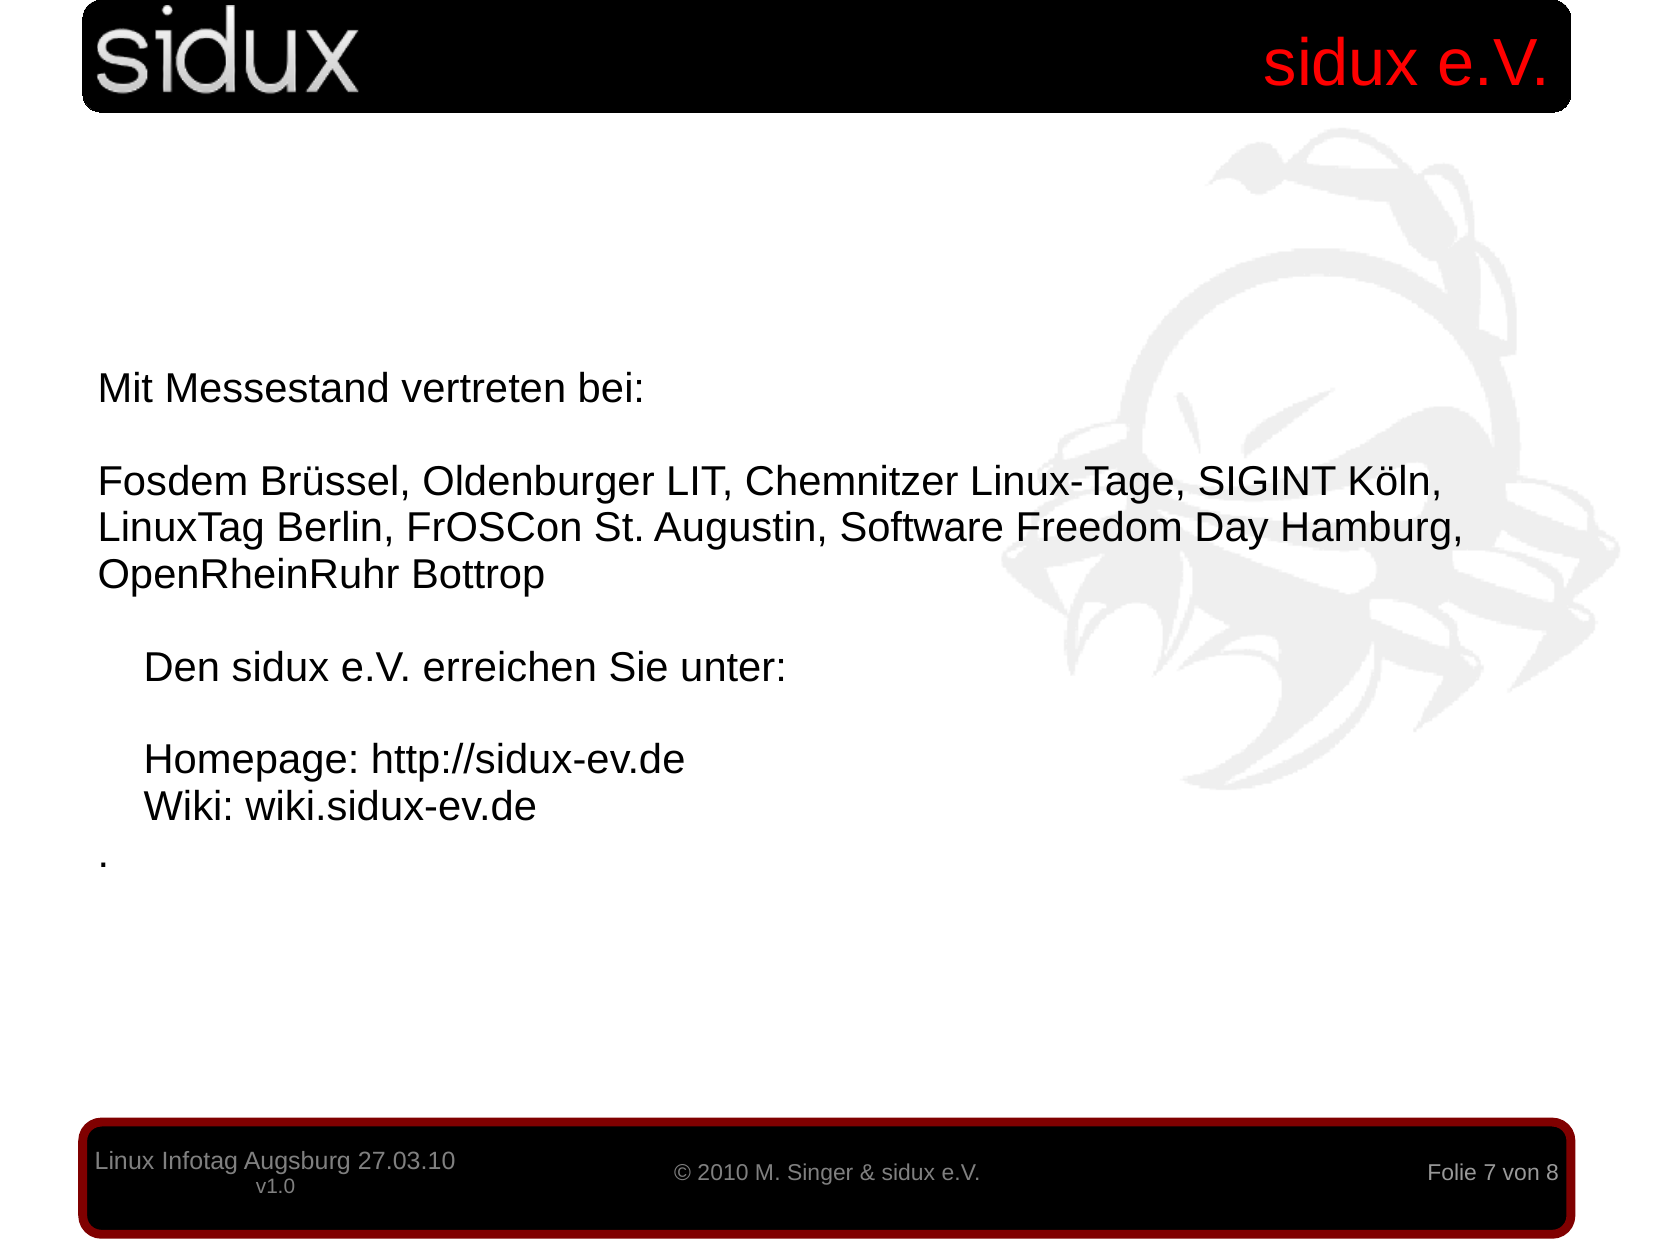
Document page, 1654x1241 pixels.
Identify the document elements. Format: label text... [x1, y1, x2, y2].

text_box Mit Messestand vertreten bei: Fosdem Brüssel, Oldenburger LIT, Chemnitzer Linux-Tage, SIGINT Köln, LinuxTag Berlin, FrOSCon St. Augustin, Software Freedom Day Hamburg, OpenRheinRuhr Bottrop Den sidux e.V. erreichen Sie unter: Homepage: http://sidux-ev.de Wiki: wiki.sidux-ev.de . [82, 147, 1573, 1093]
picture [997, 122, 1625, 798]
text_box sidux e.V. [354, 17, 1565, 108]
picture [93, 5, 418, 106]
